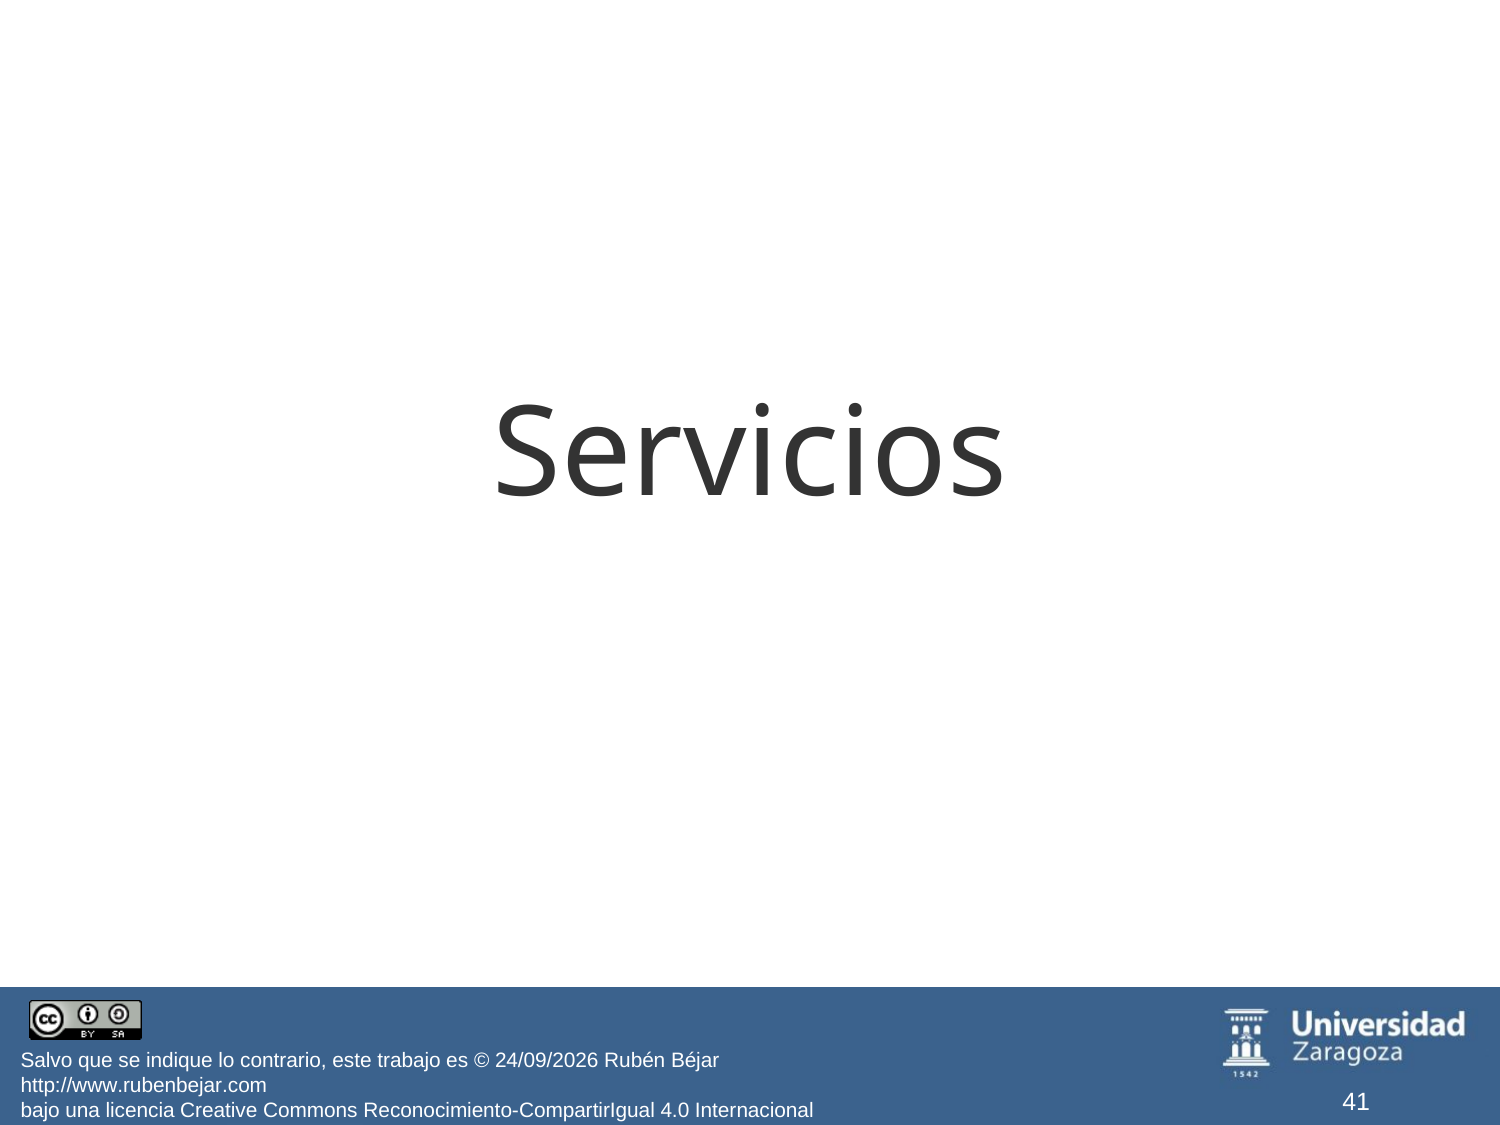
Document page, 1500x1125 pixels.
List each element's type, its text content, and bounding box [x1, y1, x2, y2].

text_box Servicios [169, 307, 1331, 585]
picture [0, 987, 1500, 1125]
